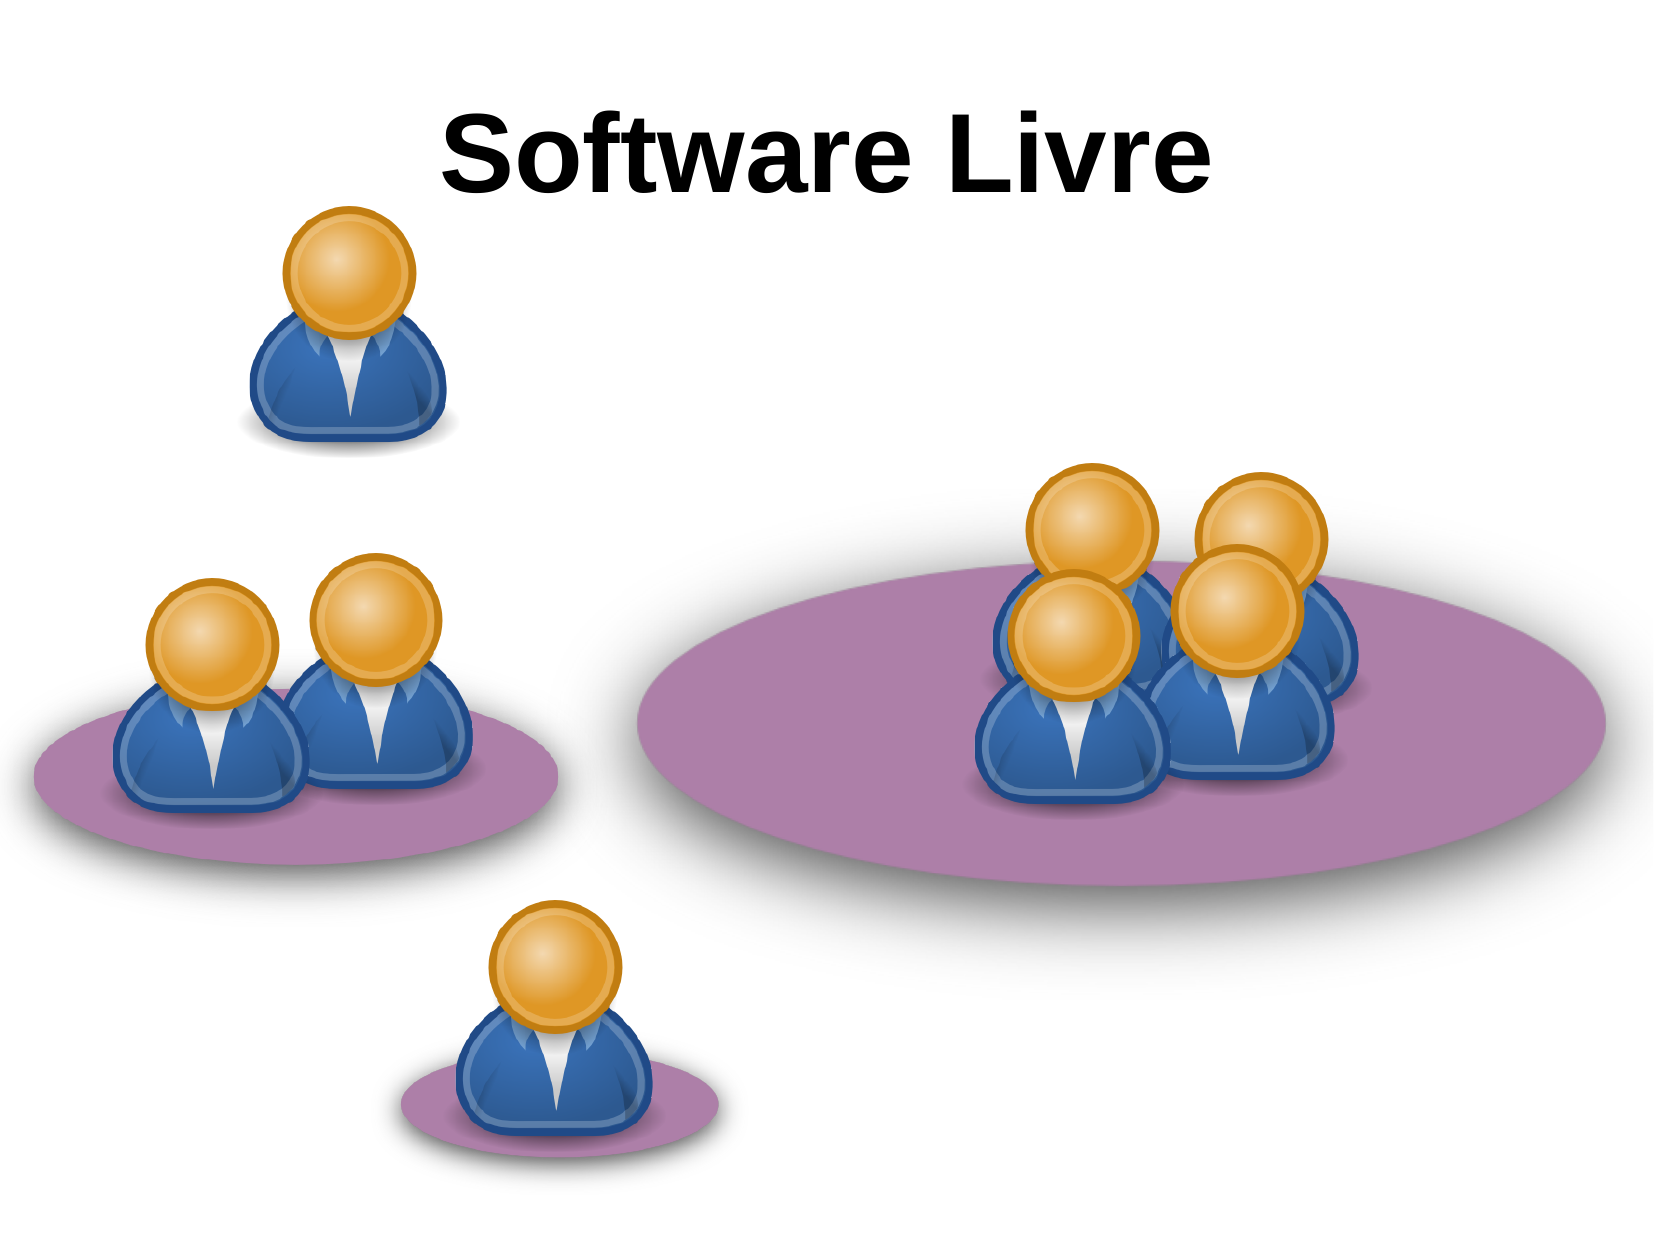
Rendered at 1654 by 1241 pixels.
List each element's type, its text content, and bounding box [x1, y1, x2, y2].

picture [0, 463, 1654, 1196]
title Software Livre [82, 49, 1571, 257]
picture [236, 206, 460, 458]
